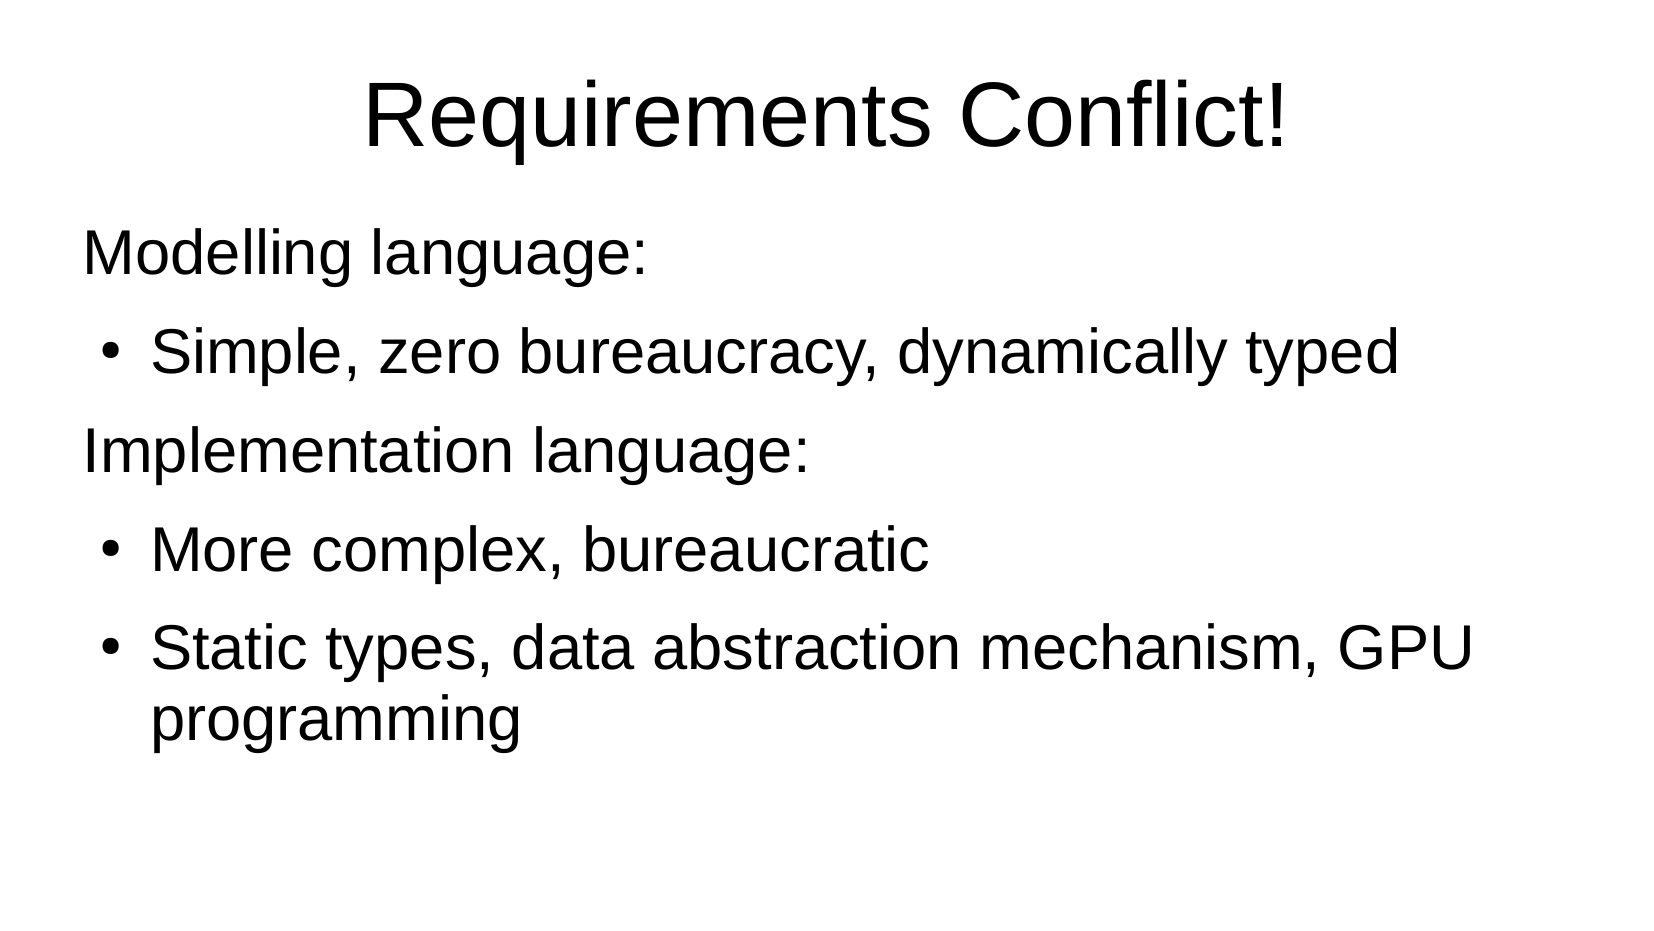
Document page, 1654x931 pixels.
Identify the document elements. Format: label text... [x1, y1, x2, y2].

list Modelling language: Simple, zero bureaucracy, dynamically typed Implementation language: More complex, bureaucratic Static types, data abstraction mechanism, GPU programming [82, 217, 1571, 758]
title Requirements Conflict! [82, 37, 1571, 193]
